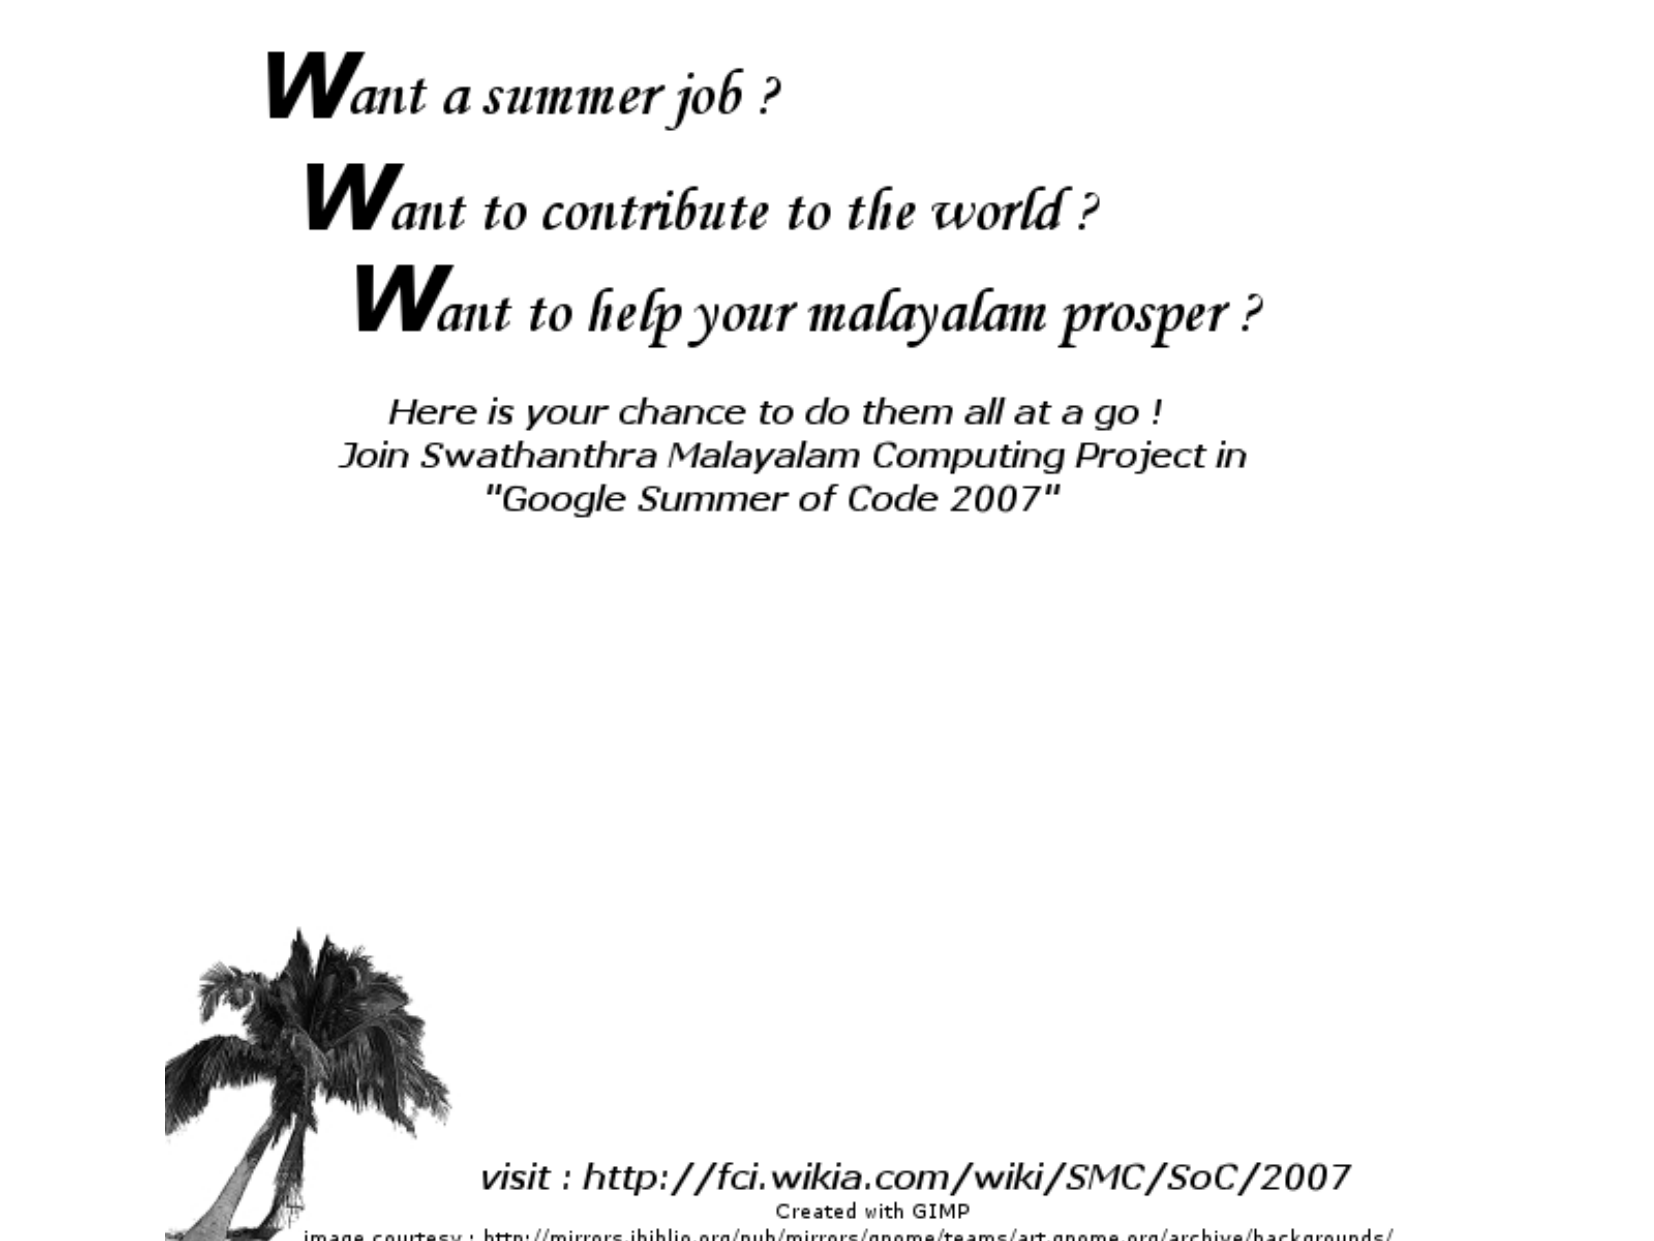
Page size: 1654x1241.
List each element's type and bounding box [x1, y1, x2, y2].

picture [165, 11, 1406, 1241]
